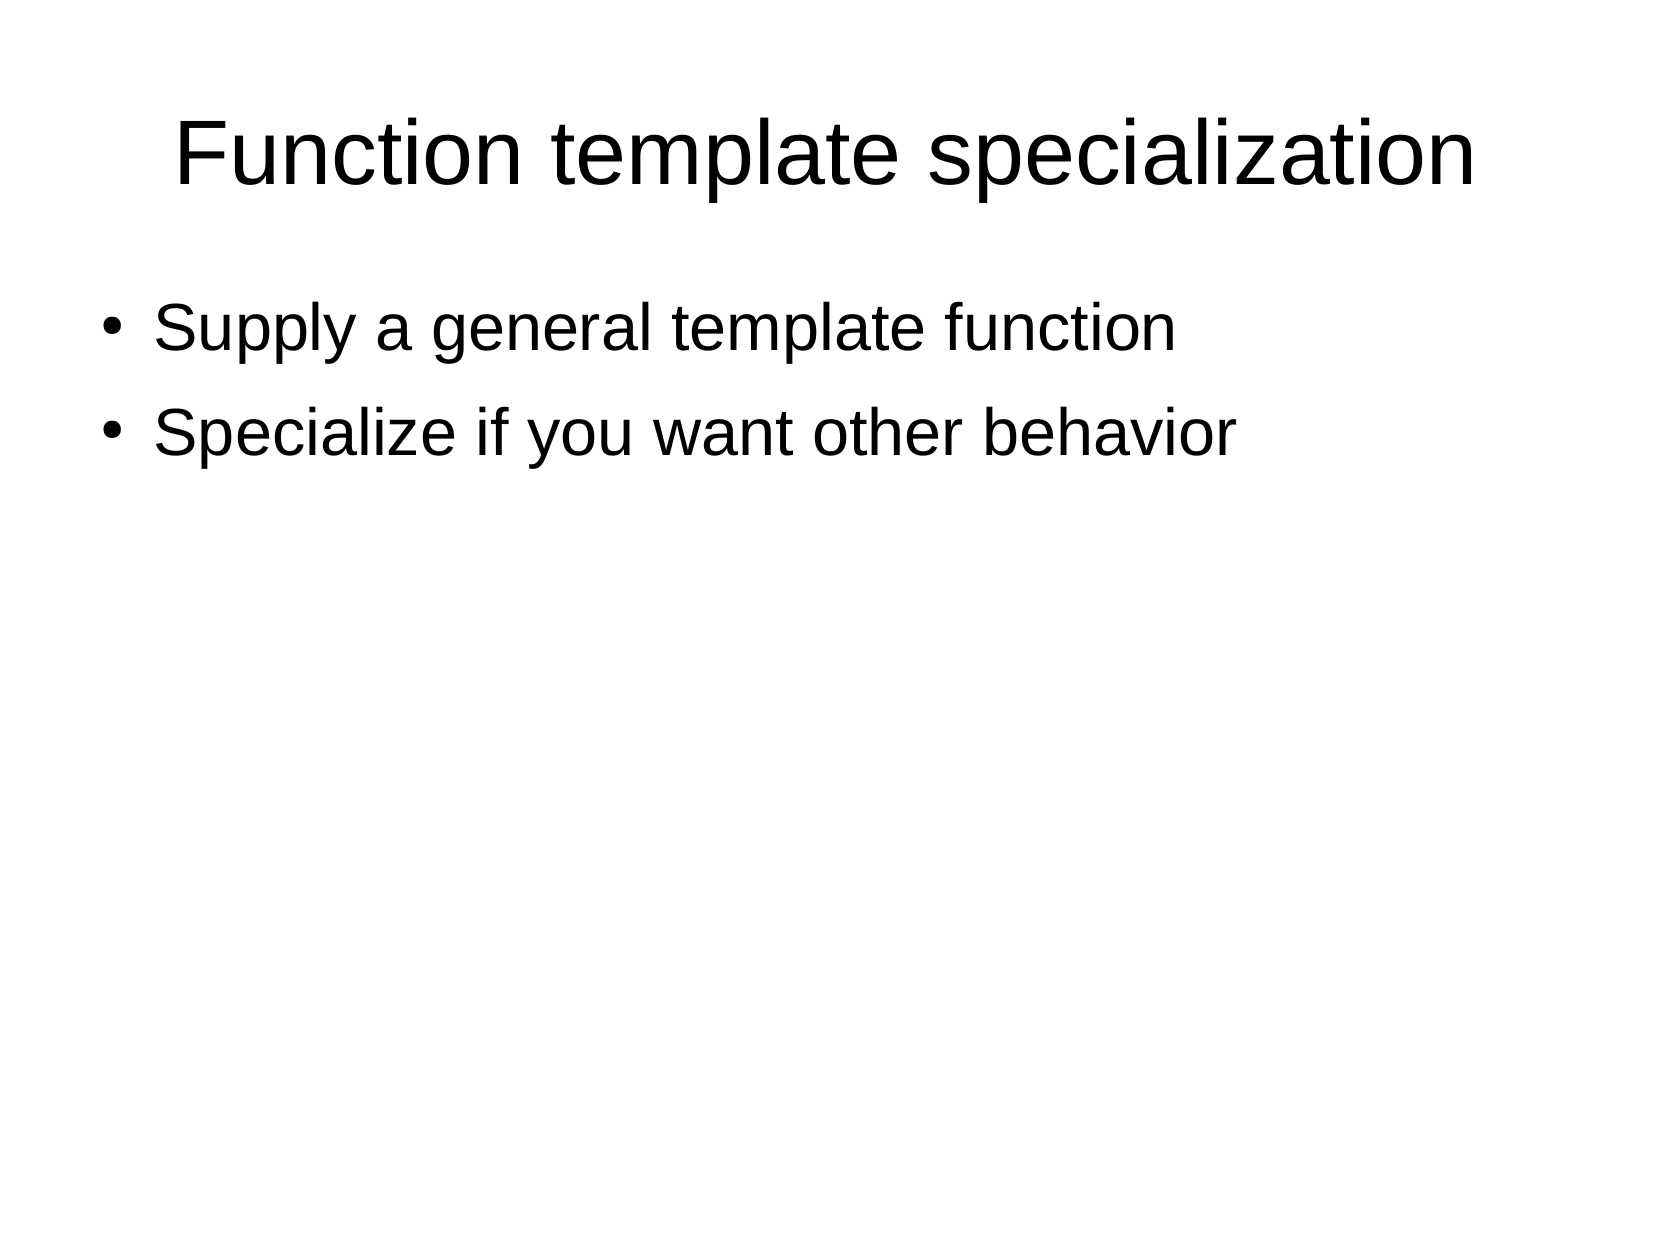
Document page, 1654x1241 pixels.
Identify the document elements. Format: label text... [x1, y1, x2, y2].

title Function template specialization [82, 49, 1571, 257]
list Supply a general template function Specialize if you want other behavior [82, 290, 1571, 1010]
